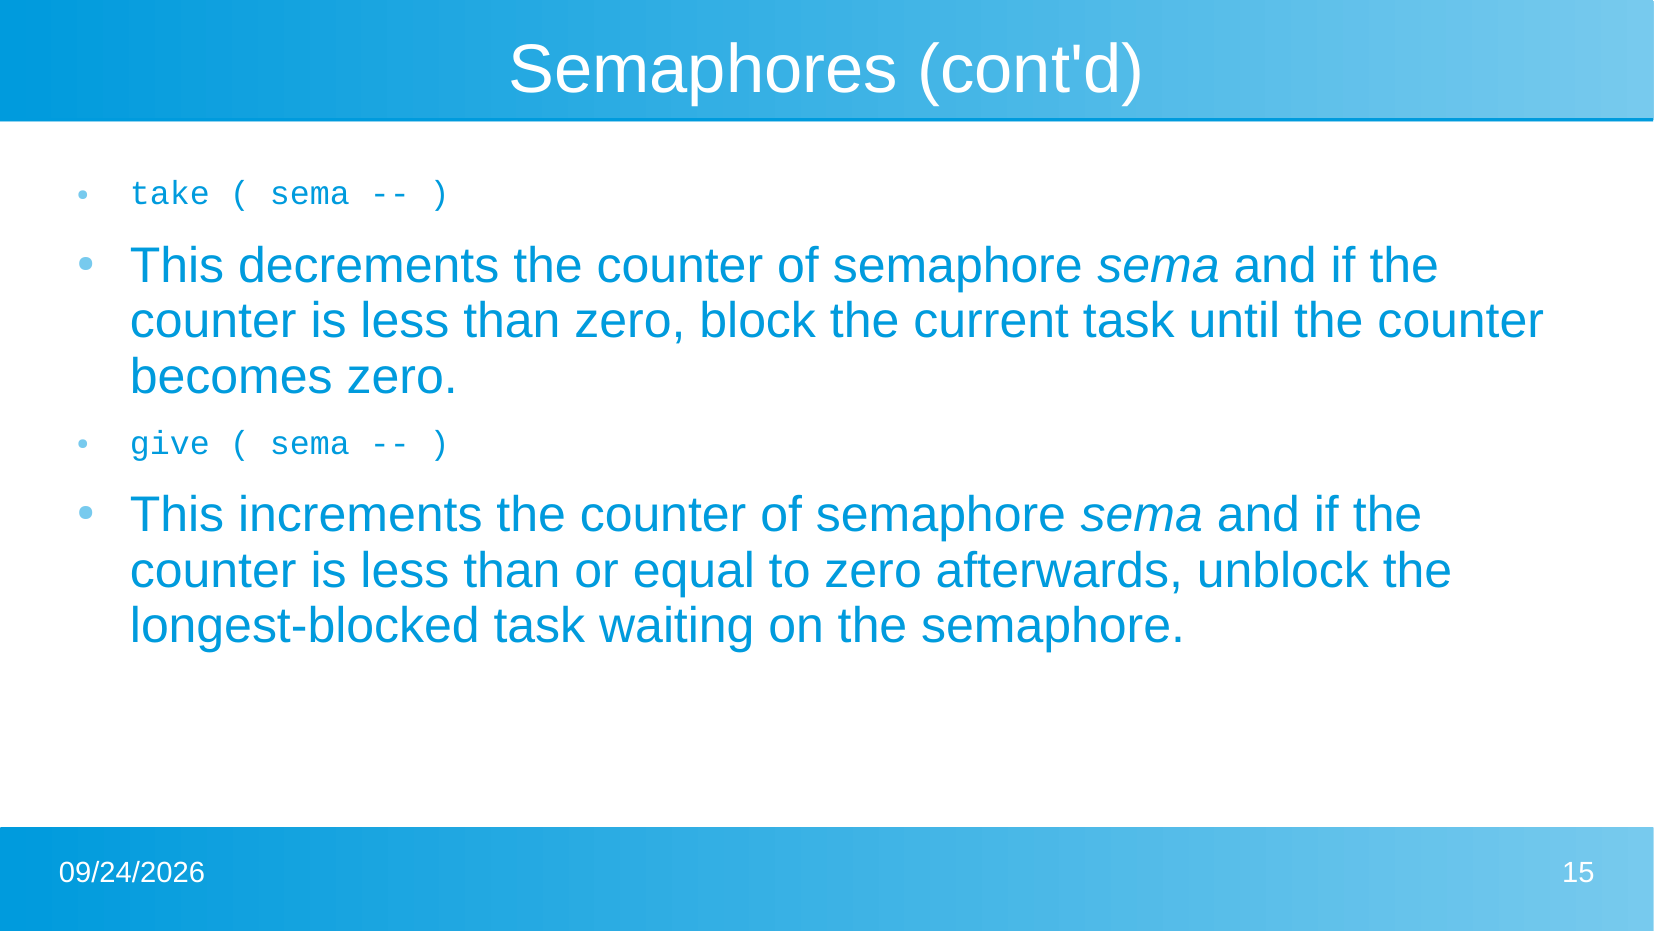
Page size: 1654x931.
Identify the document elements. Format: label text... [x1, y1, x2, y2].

title Semaphores (cont'd) [59, 29, 1595, 108]
list take ( sema -- ) This decrements the counter of semaphore sema and if the counter is less than zero, block the current task until the counter becomes zero. give ( sema -- ) This increments the counter of semaphore sema and if the counter is less than or equal to zero afterwards, unblock the longest-blocked task waiting on the semaphore. [59, 177, 1595, 768]
